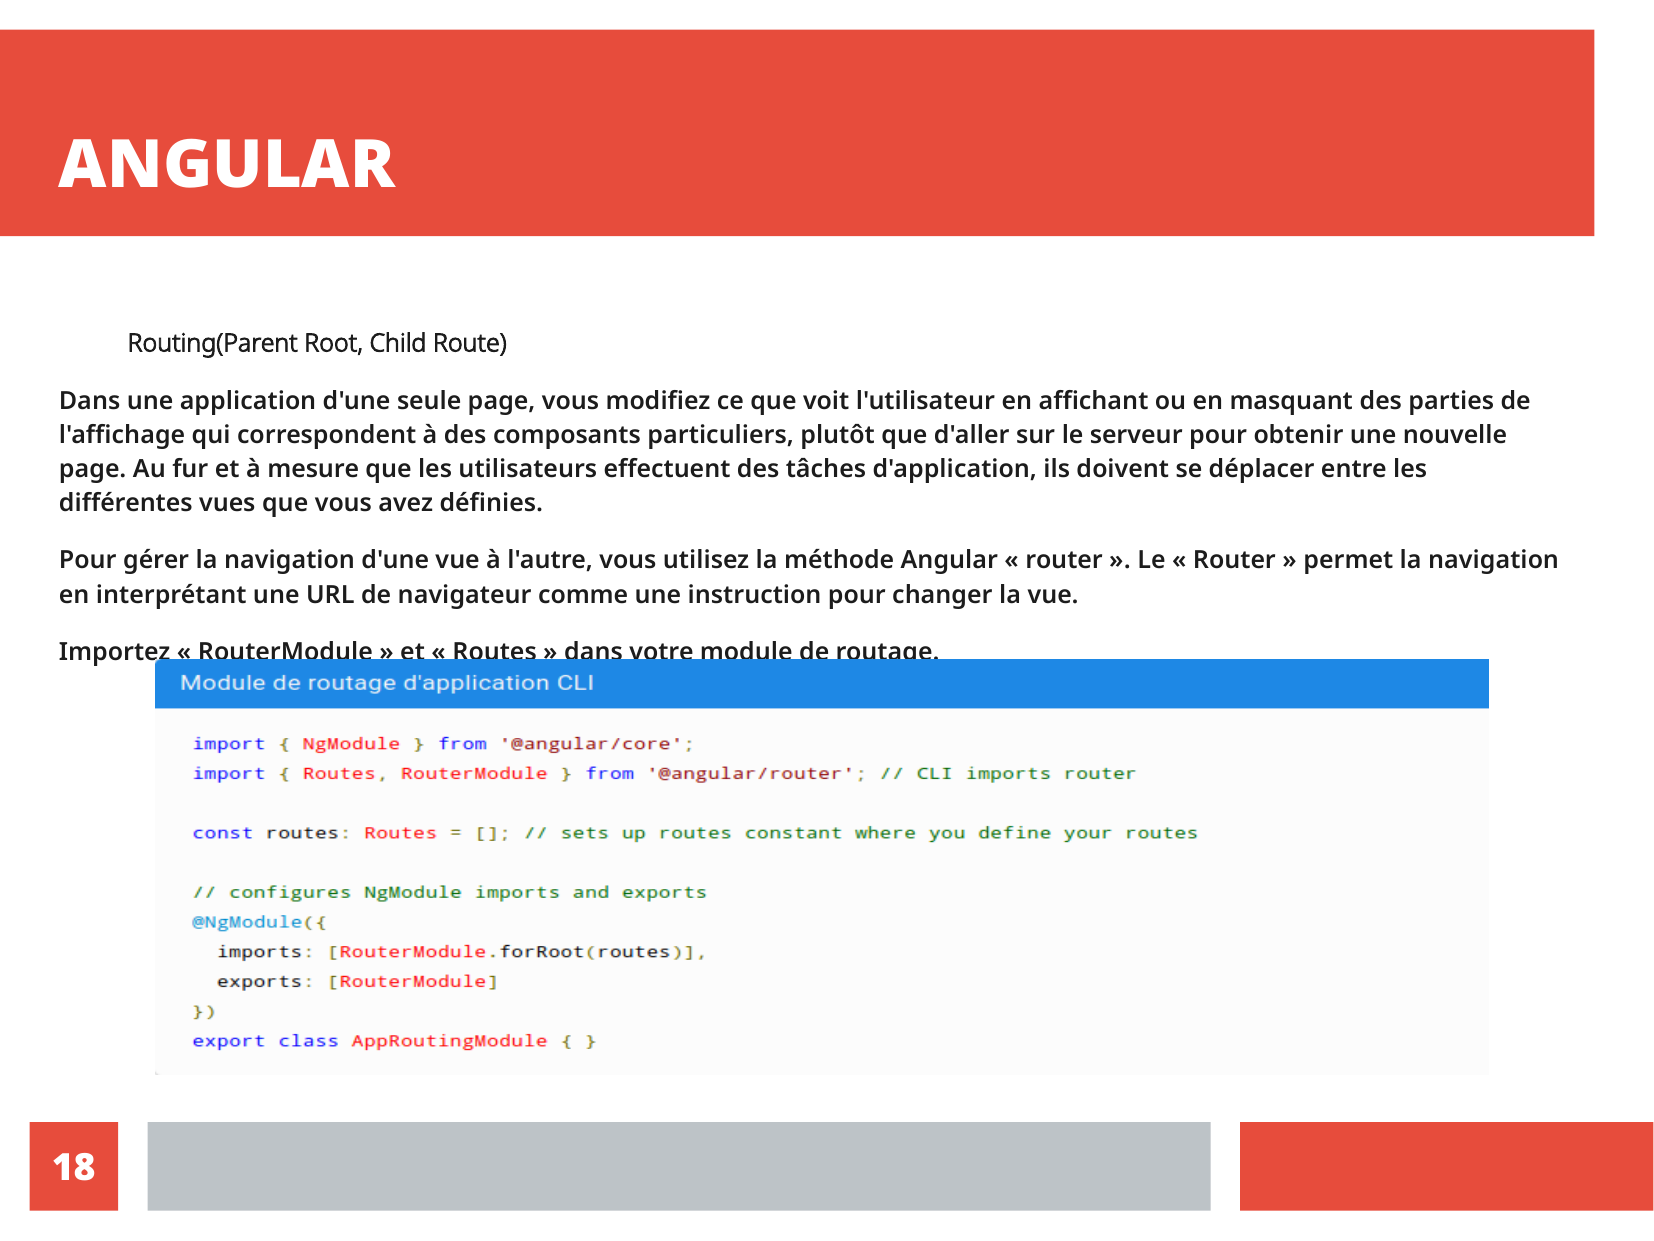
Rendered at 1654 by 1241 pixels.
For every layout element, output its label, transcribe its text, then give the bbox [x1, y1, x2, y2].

list Routing(Parent Root, Child Route) Dans une application d'une seule page, vous modifiez ce que voit l'utilisateur en affichant ou en masquant des parties de l'affichage qui correspondent à des composants particuliers, plutôt que d'aller sur le serveur pour obtenir une nouvelle page. Au fur et à mesure que les utilisateurs effectuent des tâches d'application, ils doivent se déplacer entre les différentes vues que vous avez définies. Pour gérer la navigation d'une vue à l'autre, vous utilisez la méthode Angular « router ». Le « Router » permet la navigation en interprétant une URL de navigateur comme une instruction pour changer la vue. Importez « RouterModule » et « Routes » dans votre module de routage. [59, 324, 1565, 1093]
title ANGULAR [59, 59, 1595, 207]
picture [155, 659, 1489, 1075]
